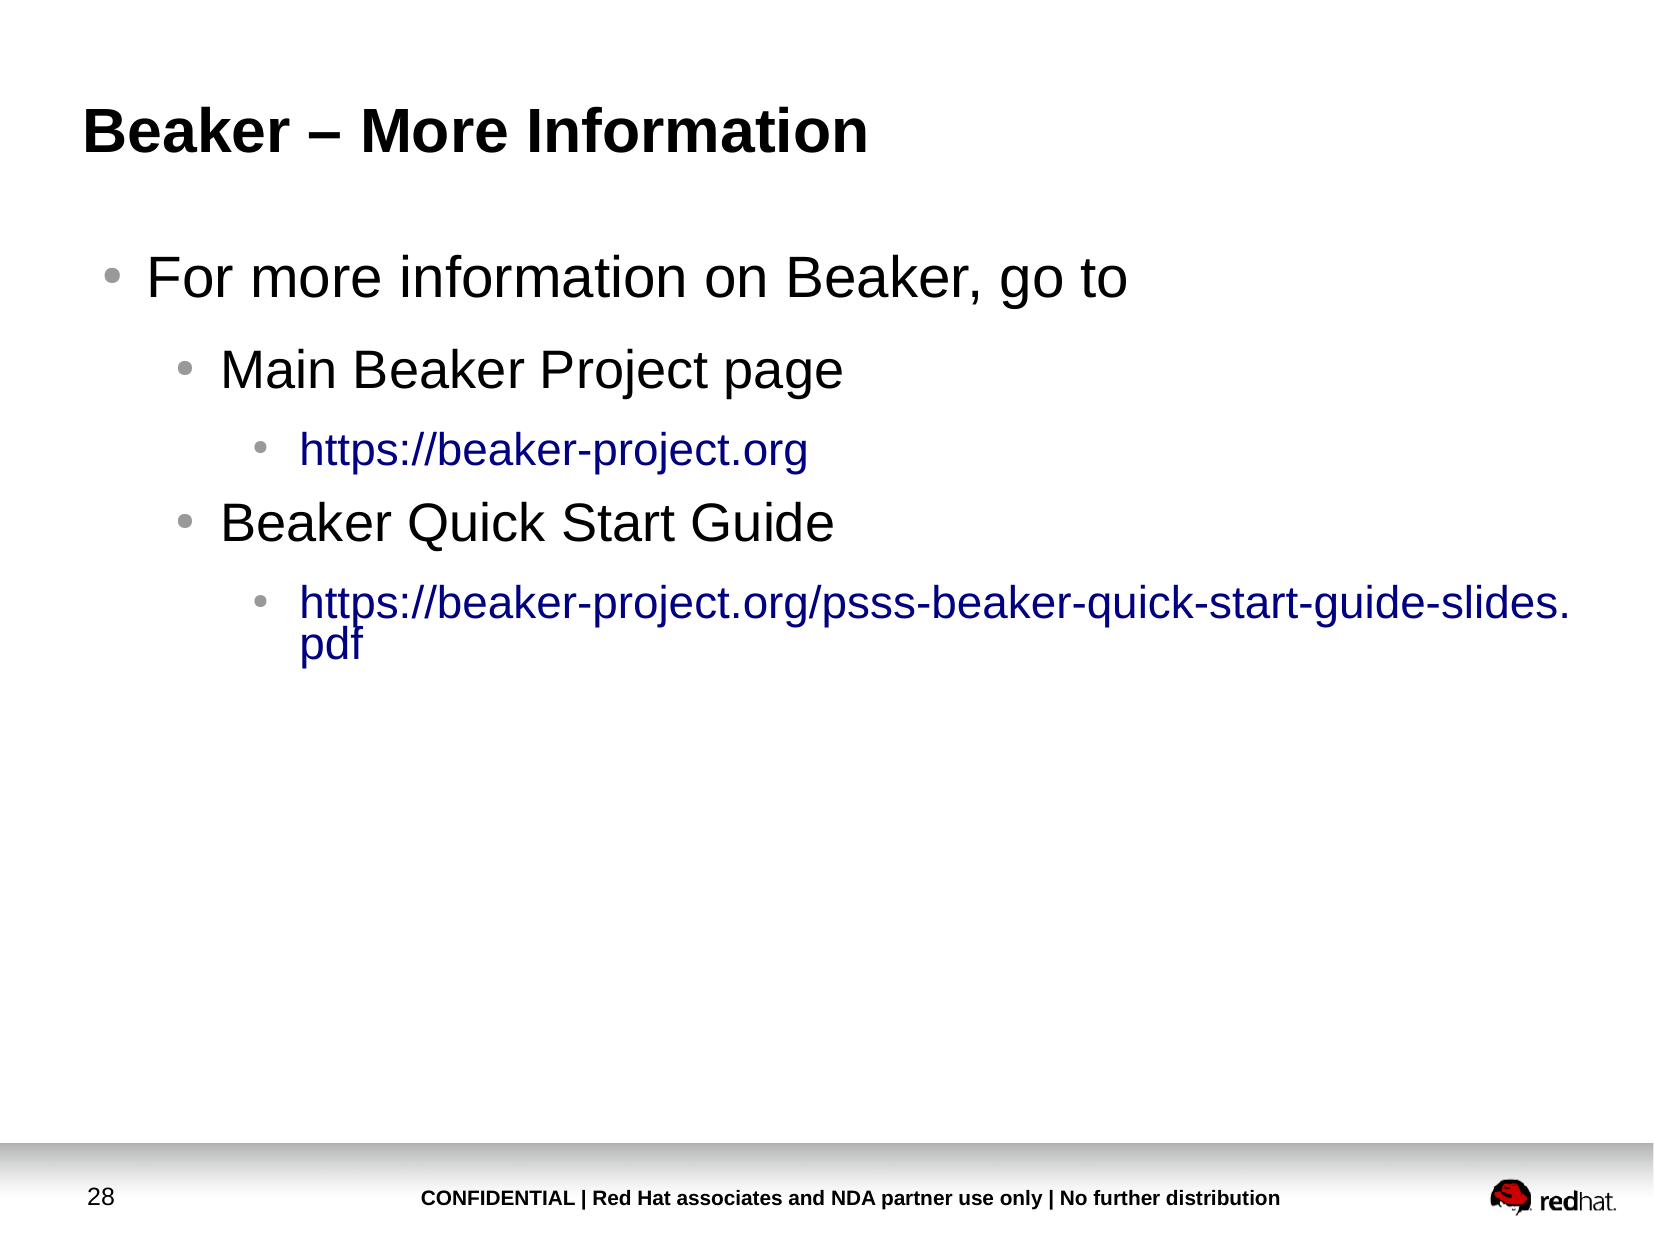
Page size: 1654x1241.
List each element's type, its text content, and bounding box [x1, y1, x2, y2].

list For more information on Beaker, go to Main Beaker Project page https://beaker-project.org Beaker Quick Start Guide https://beaker-project.org/psss-beaker-quick-start-guide-slides.pdf [86, 244, 1576, 1039]
picture [0, 1143, 1654, 1241]
title Beaker – More Information [82, 37, 1571, 226]
